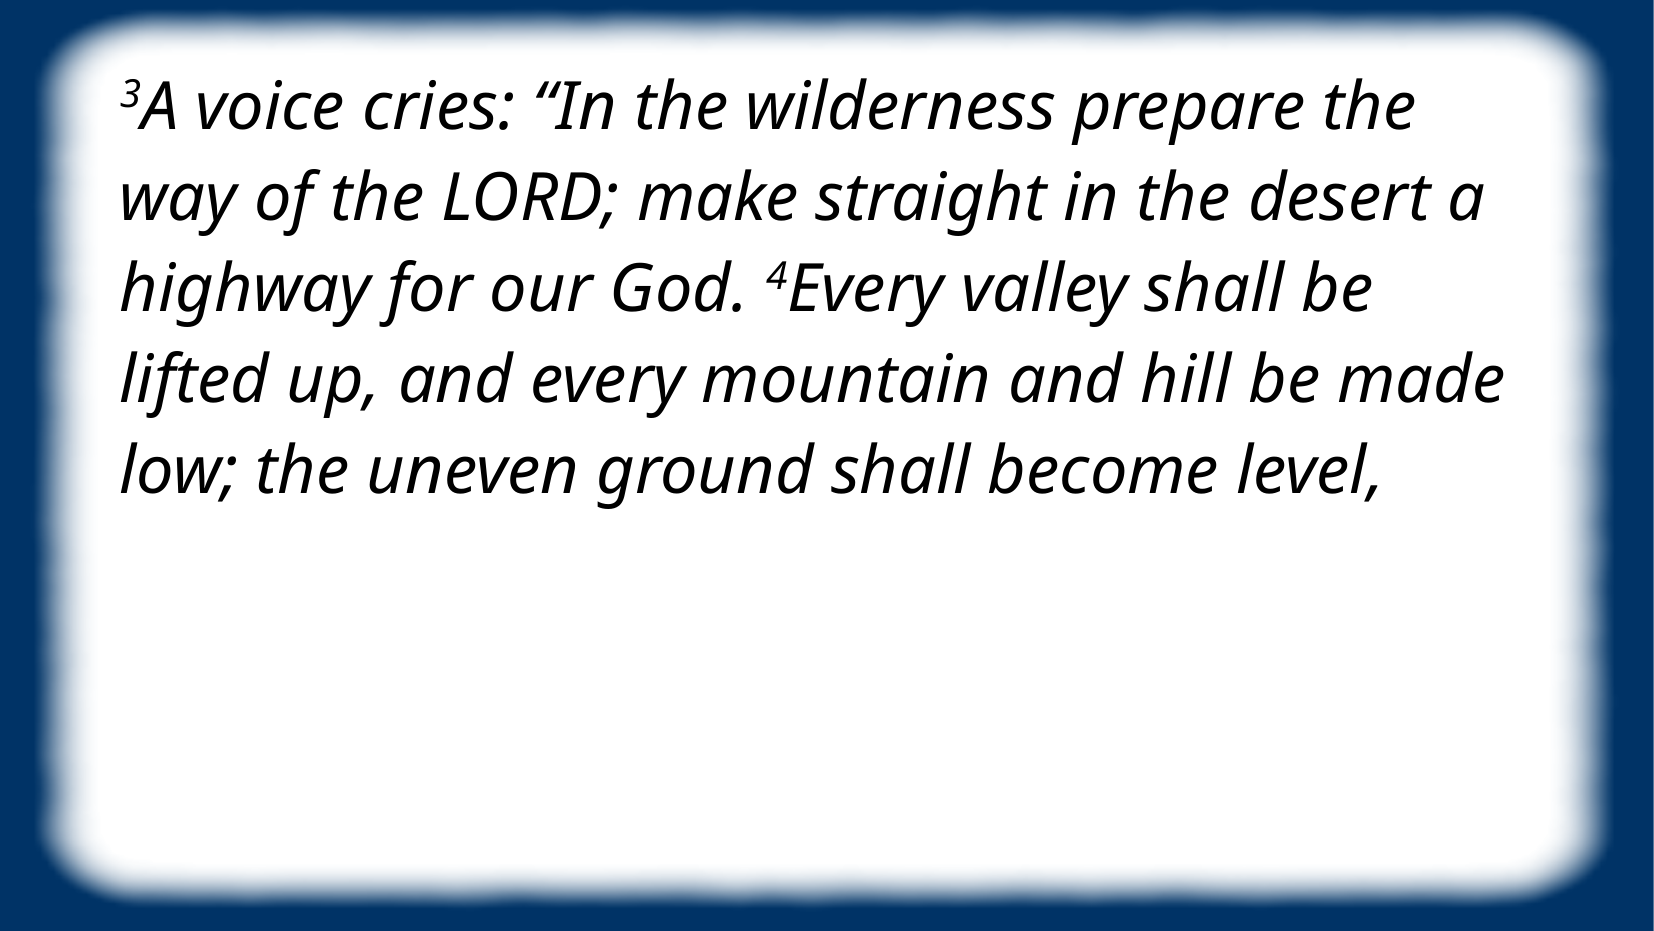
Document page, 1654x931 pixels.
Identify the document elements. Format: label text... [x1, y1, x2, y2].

text_box 3A voice cries: “In the wilderness prepare the way of the LORD; make straight in the desert a highway for our God. 4Every valley shall be lifted up, and every mountain and hill be made low; the uneven ground shall become level, [105, 51, 1546, 511]
picture [0, 0, 1654, 931]
